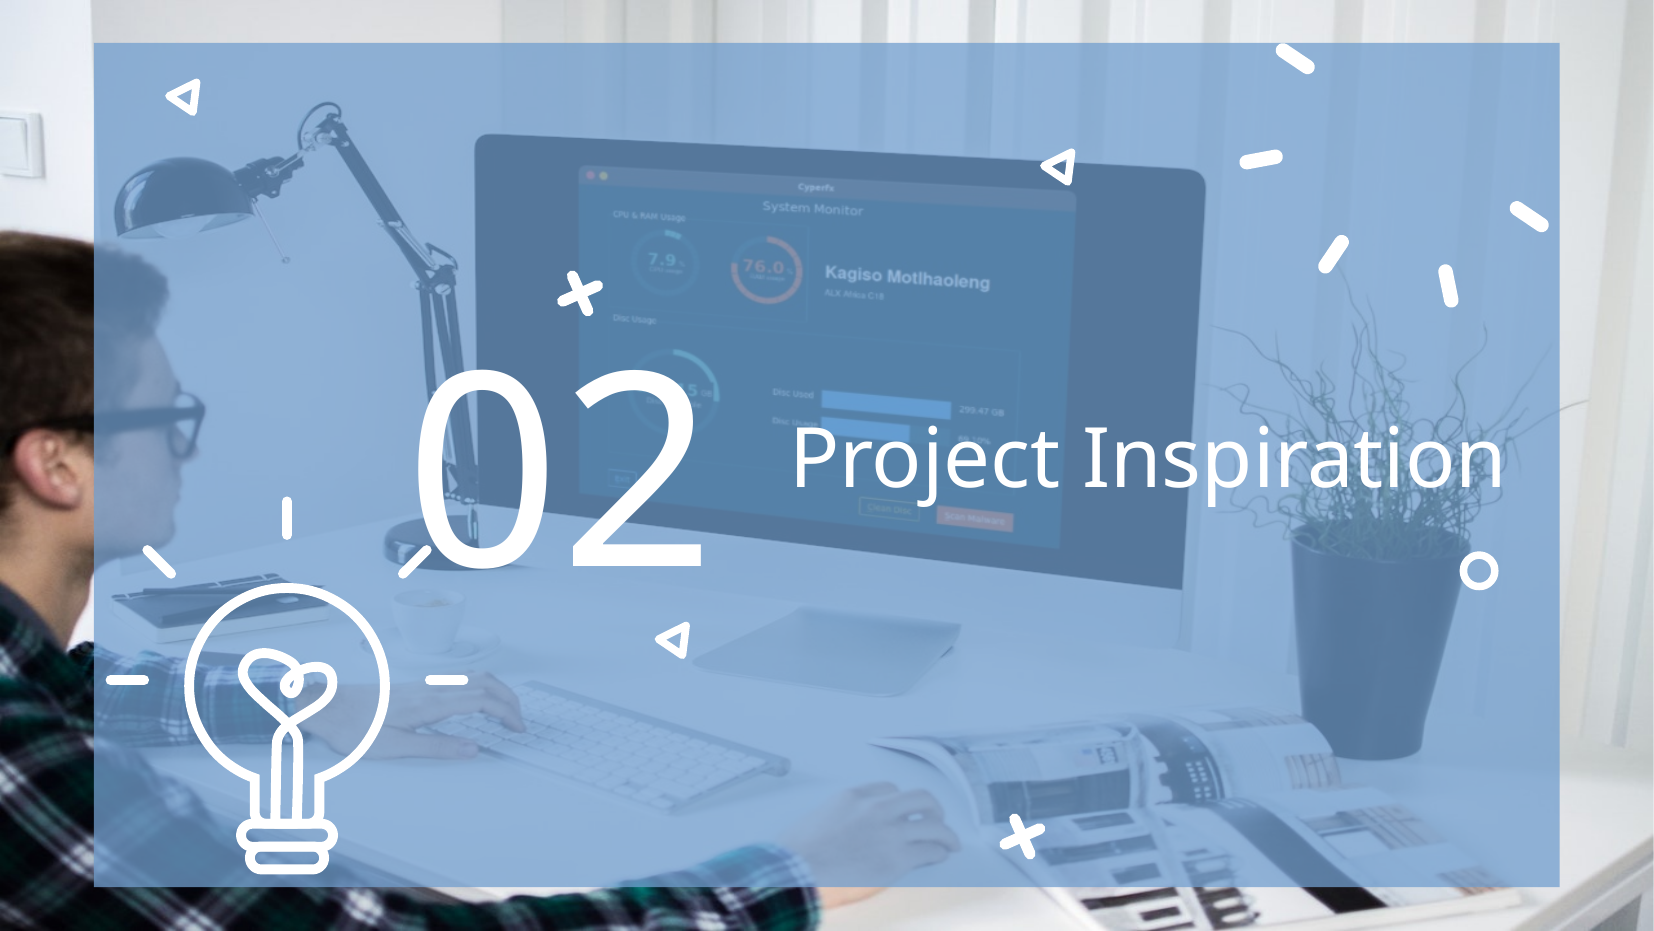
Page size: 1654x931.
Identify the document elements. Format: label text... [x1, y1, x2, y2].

title 02 [405, 276, 751, 646]
title Project Inspiration [789, 357, 1510, 553]
picture [0, 0, 1654, 931]
